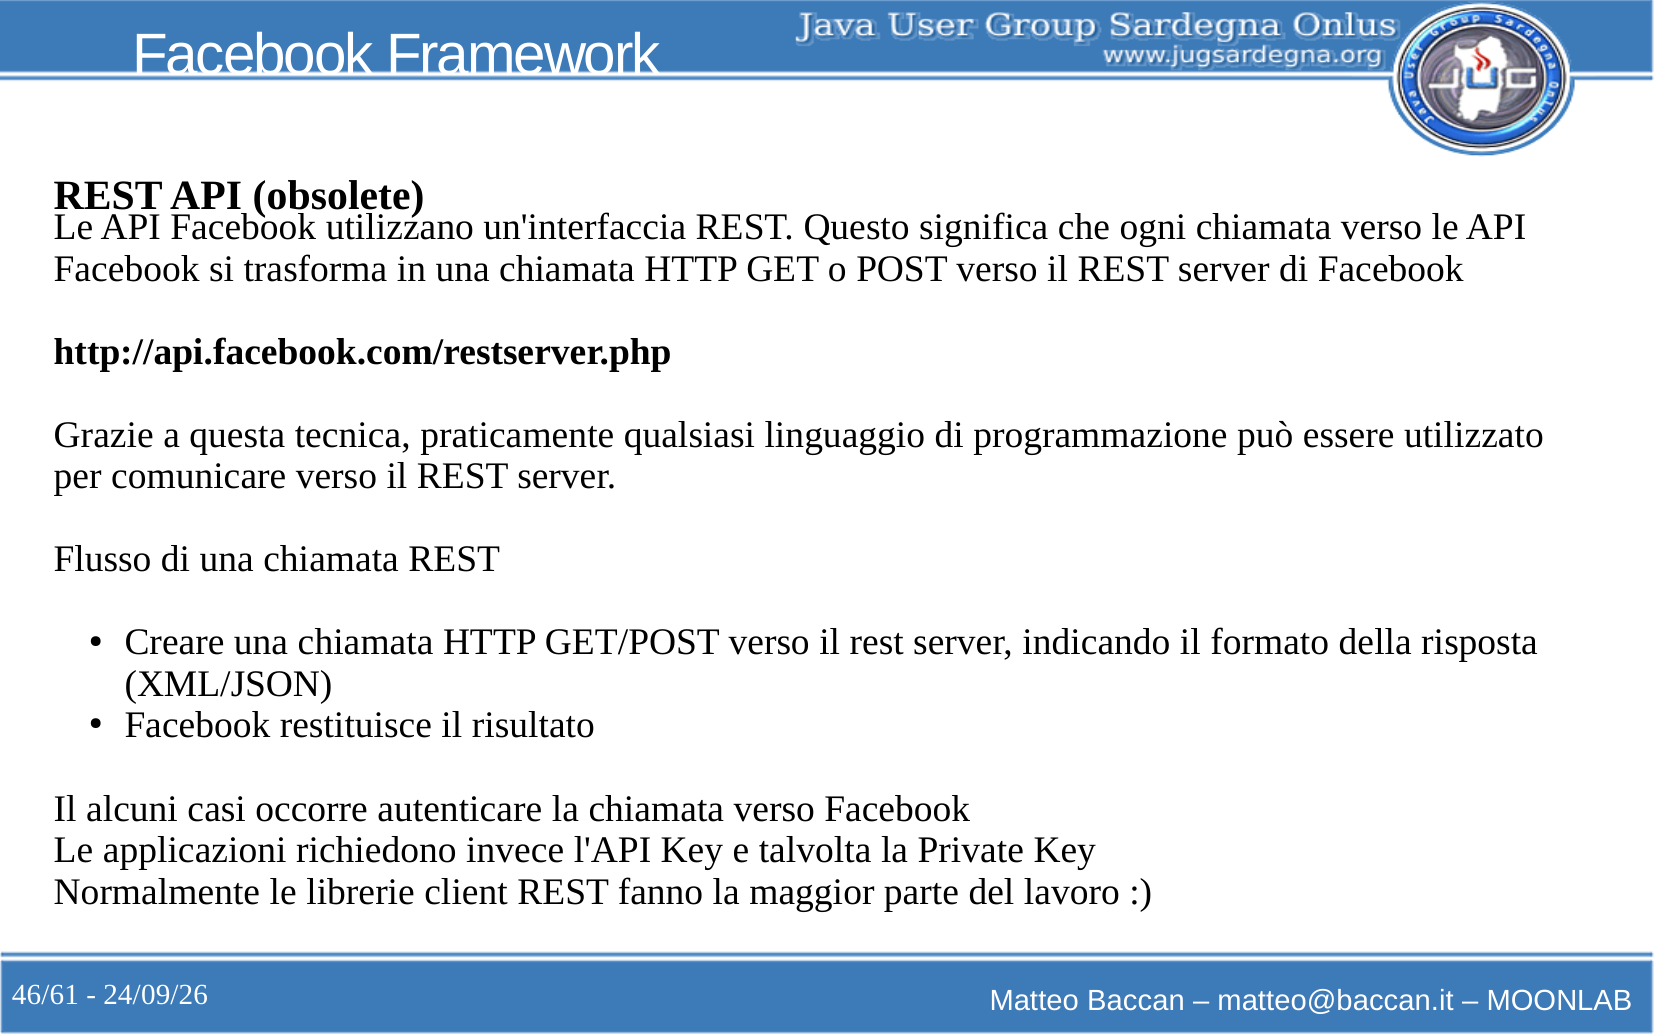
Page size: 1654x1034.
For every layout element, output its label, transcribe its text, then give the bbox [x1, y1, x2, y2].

picture [0, 0, 1654, 1034]
text_box Le API Facebook utilizzano un'interfaccia REST. Questo significa che ogni chiamata verso le API Facebook si trasforma in una chiamata HTTP GET o POST verso il REST server di Facebook http://api.facebook.com/restserver.php Grazie a questa tecnica, praticamente qualsiasi linguaggio di programmazione può essere utilizzato per comunicare verso il REST server. Flusso di una chiamata REST Creare una chiamata HTTP GET/POST verso il rest server, indicando il formato della risposta (XML/JSON) Facebook restituisce il risultato Il alcuni casi occorre autenticare la chiamata verso Facebook Le applicazioni richiedono invece l'API Key e talvolta la Private Key Normalmente le librerie client REST fanno la maggior parte del lavoro :) [38, 198, 1609, 937]
title Facebook Framework [132, 5, 1609, 103]
text_box REST API (obsolete) [39, 141, 1267, 204]
